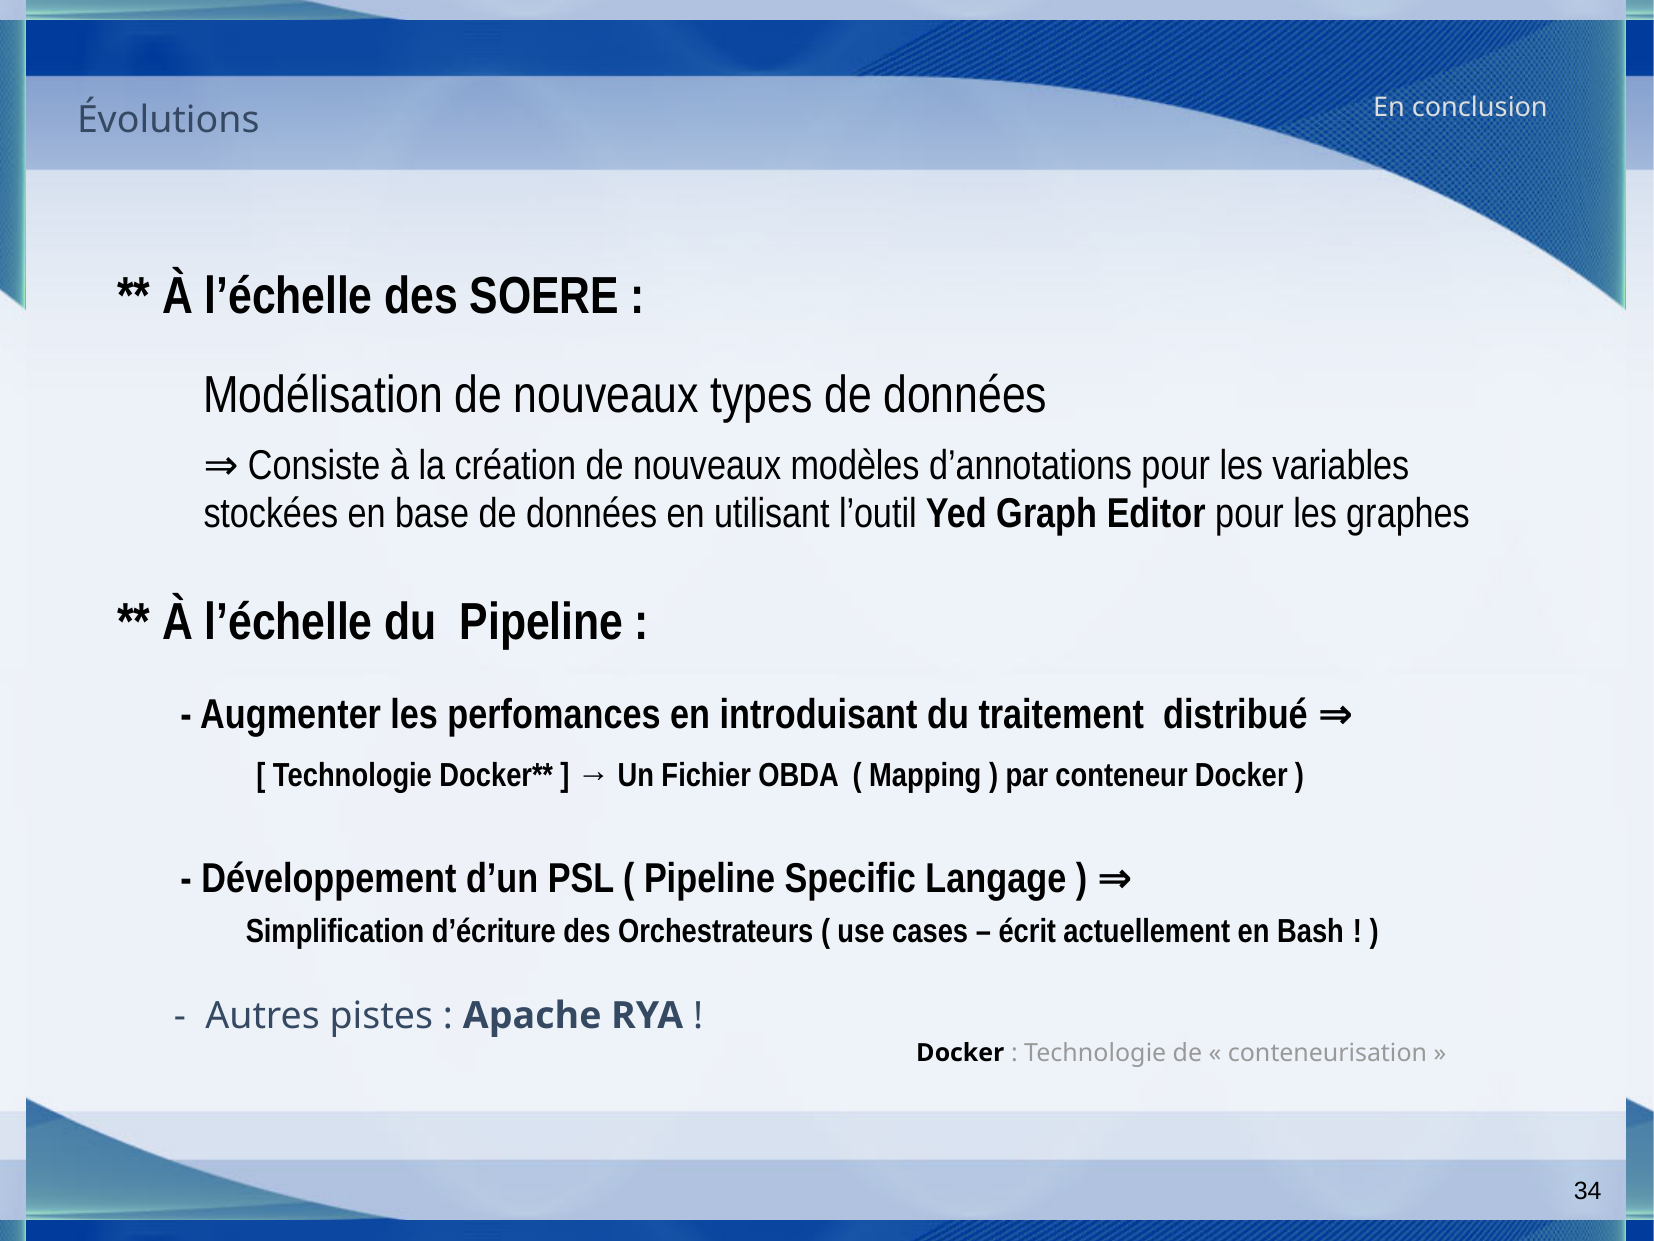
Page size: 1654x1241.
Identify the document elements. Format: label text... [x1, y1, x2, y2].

title Évolutions [41, 89, 296, 148]
text_box ** À l’échelle du Pipeline : [91, 583, 815, 658]
text_box 34 [1559, 1169, 1625, 1213]
text_box En conclusion [1358, 81, 1607, 136]
text_box - Augmenter les perfomances en introduisant du traitement distribué ⇒ [ Technologie Docker** ] → Un Fichier OBDA ( Mapping ) par conteneur Docker ) - Développement d’un PSL ( Pipeline Specific Langage ) ⇒ Simplification d’écriture des Orchestrateurs ( use cases – écrit actuellement en Bash ! ) [156, 682, 1560, 958]
text_box - Autres pistes : Apache RYA ! [129, 980, 839, 1040]
text_box ⇒ Consiste à la création de nouveaux modèles d’annotations pour les variables stockées en base de données en utilisant l’outil Yed Graph Editor pour les graphes [188, 432, 1524, 550]
picture [0, 0, 1654, 1241]
text_box ** À l’échelle des SOERE : [91, 257, 686, 332]
text_box Docker : Technologie de « conteneurisation » [901, 1028, 1571, 1087]
text_box Modélisation de nouveaux types de données [188, 355, 1179, 432]
